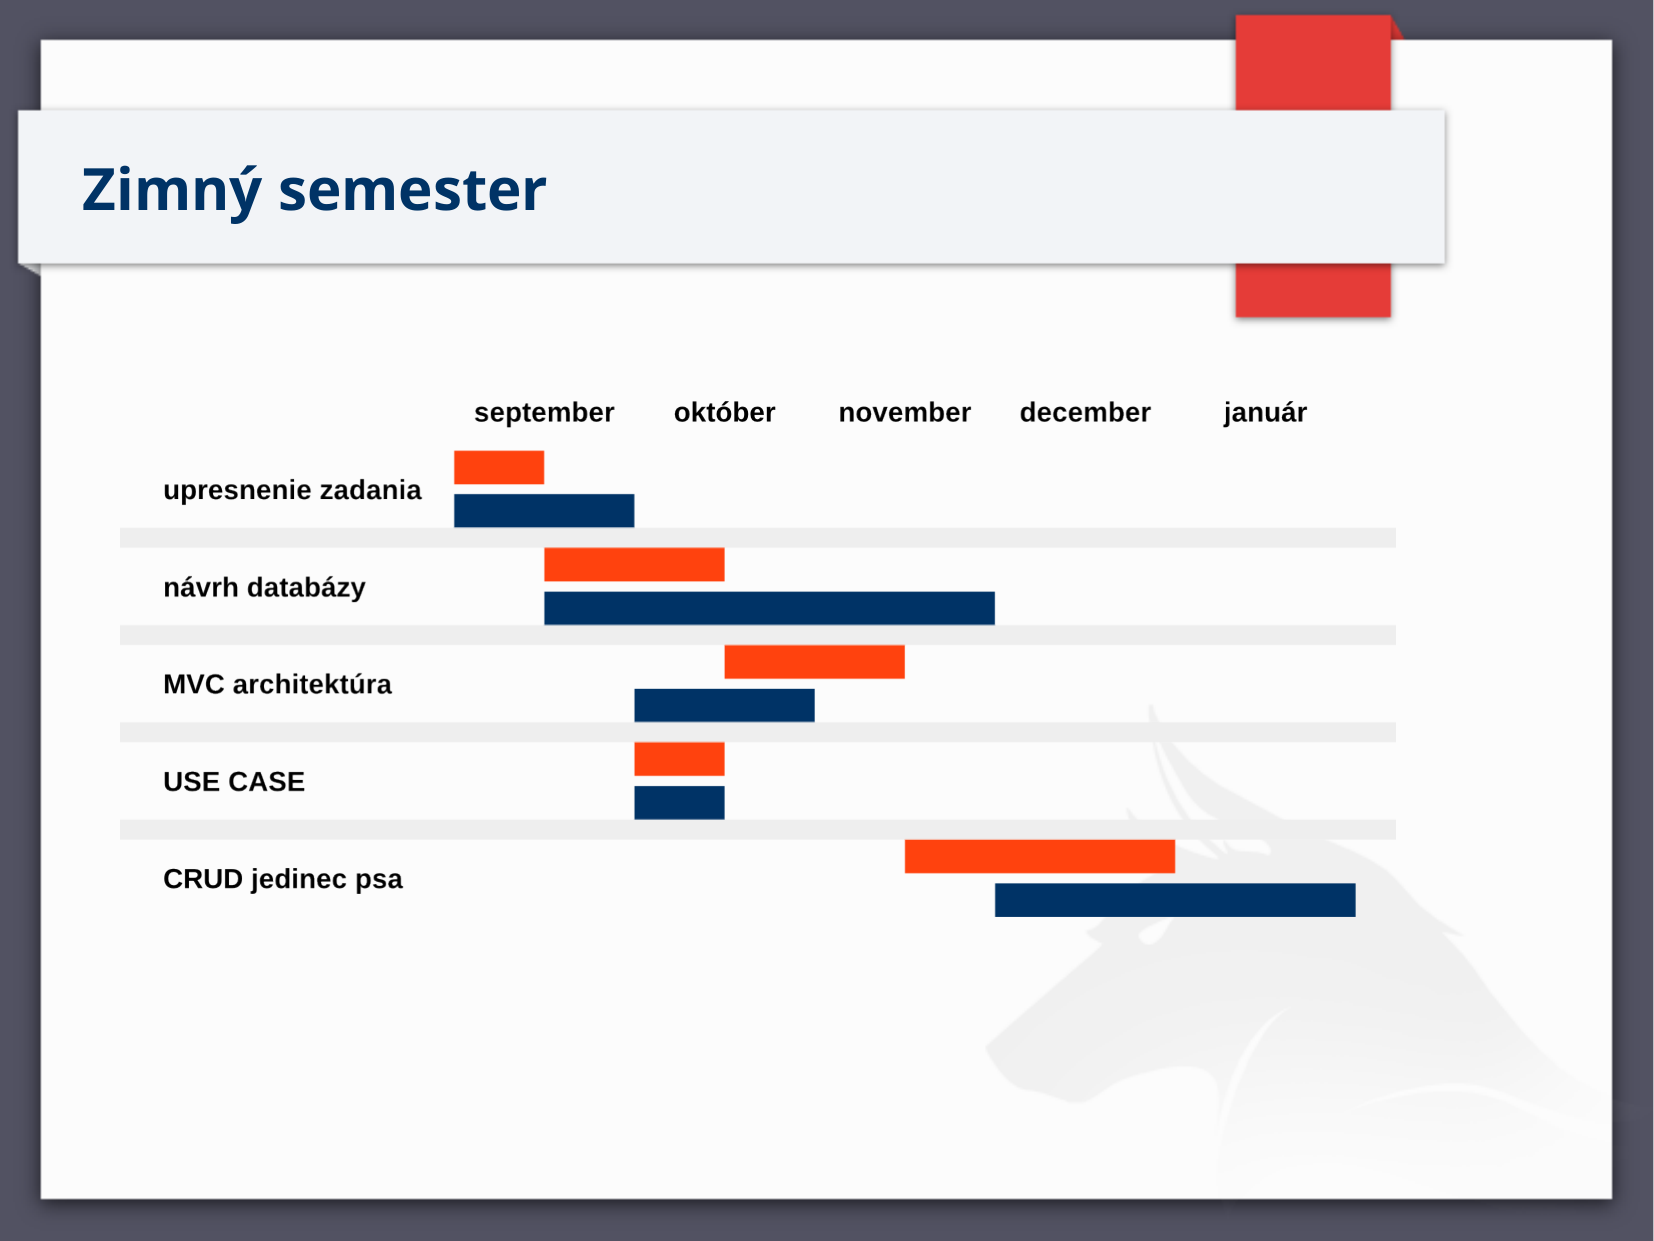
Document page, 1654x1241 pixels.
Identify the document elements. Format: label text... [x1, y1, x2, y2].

title Zimný semester [82, 120, 1441, 257]
picture [0, 0, 1654, 1241]
